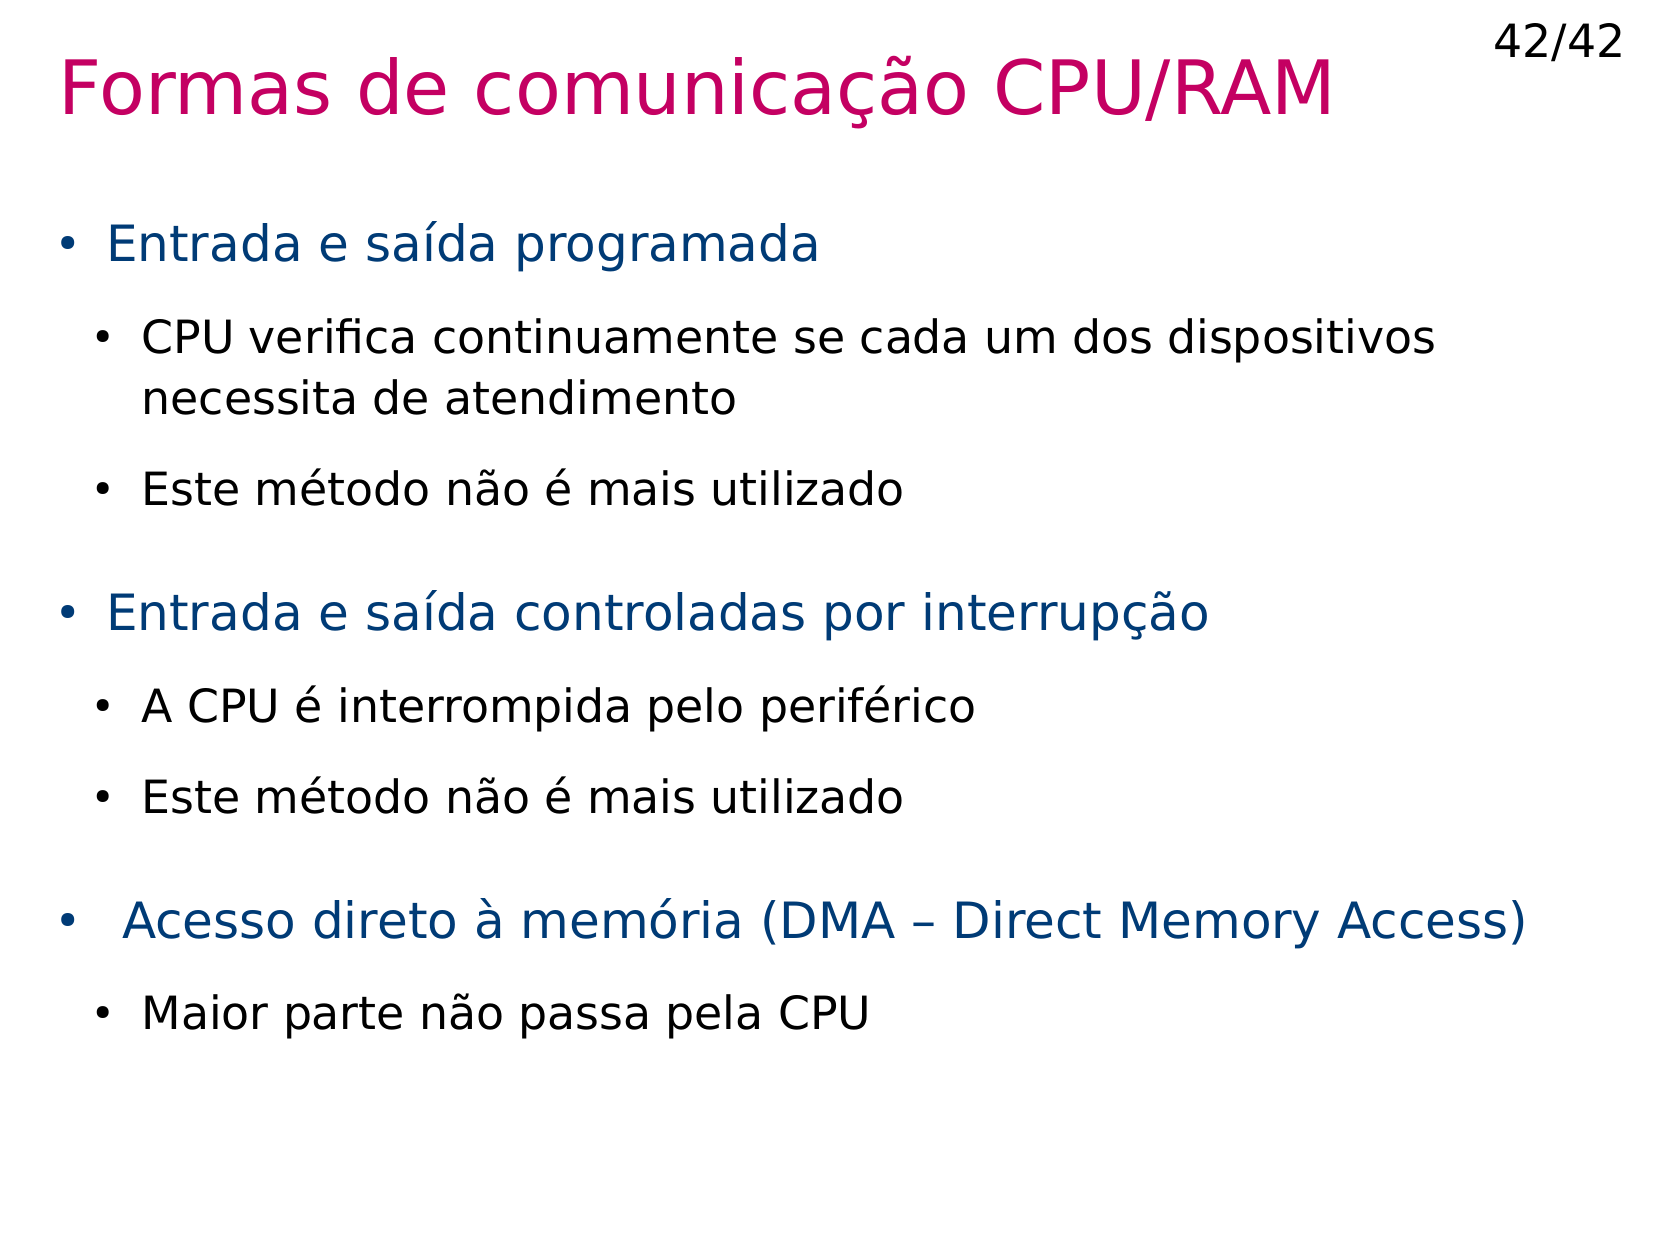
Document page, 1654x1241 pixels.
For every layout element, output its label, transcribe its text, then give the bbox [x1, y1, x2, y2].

title Formas de comunicação CPU/RAM [59, 29, 1625, 148]
list Entrada e saída programada CPU verifica continuamente se cada um dos dispositivos necessita de atendimento Este método não é mais utilizado Entrada e saída controladas por interrupção A CPU é interrompida pelo periférico Este método não é mais utilizado Acesso direto à memória (DMA – Direct Memory Access) Maior parte não passa pela CPU [59, 206, 1625, 1211]
